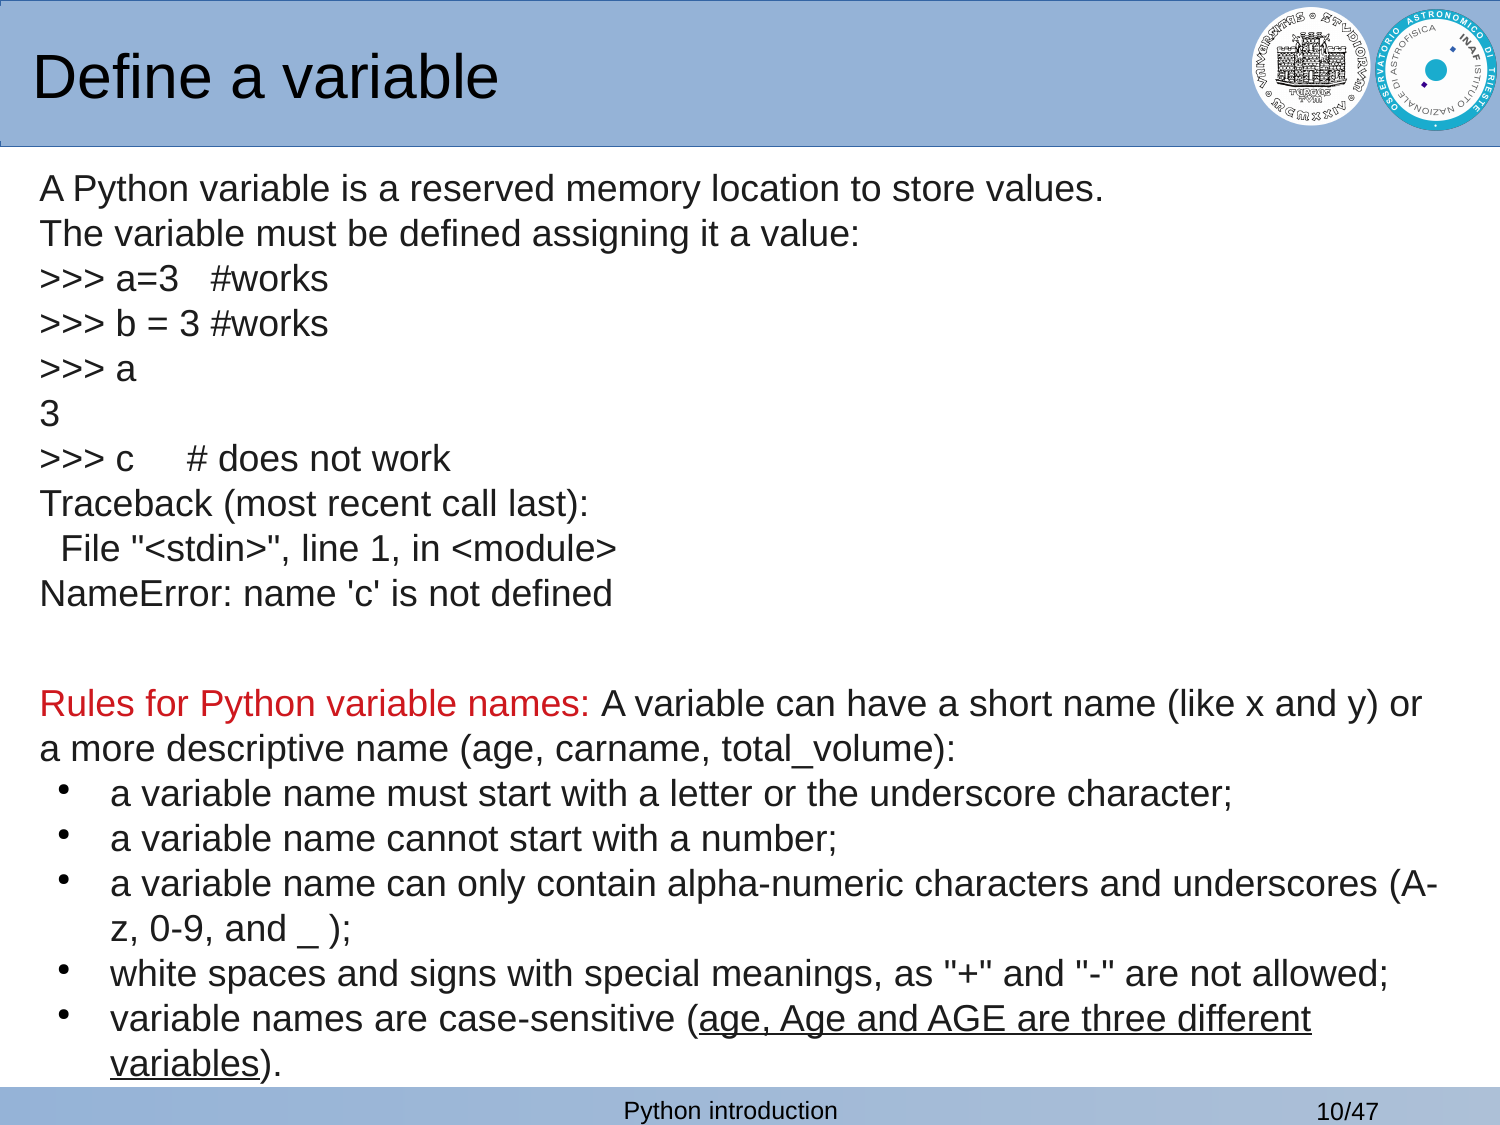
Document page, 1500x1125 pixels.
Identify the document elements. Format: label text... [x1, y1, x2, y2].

picture [1252, 0, 1500, 156]
text_box Define a variable [0, 5, 1243, 141]
list A Python variable is a reserved memory location to store values. The variable must be defined assigning it a value: >>> a=3 #works >>> b = 3 #works >>> a 3 >>> c # does not work Traceback (most recent call last): File "<stdin>", line 1, in <module> NameError: name 'c' is not defined Rules for Python variable names: A variable can have a short name (like x and y) or a more descriptive name (age, carname, total_volume): a variable name must start with a letter or the underscore character; a variable name cannot start with a number; a variable name can only contain alpha-numeric characters and underscores (A-z, 0-9, and _ ); white spaces and signs with special meanings, as "+" and "-" are not allowed; variable names are case-sensitive (age, Age and AGE are three different variables). [24, 155, 1458, 1029]
